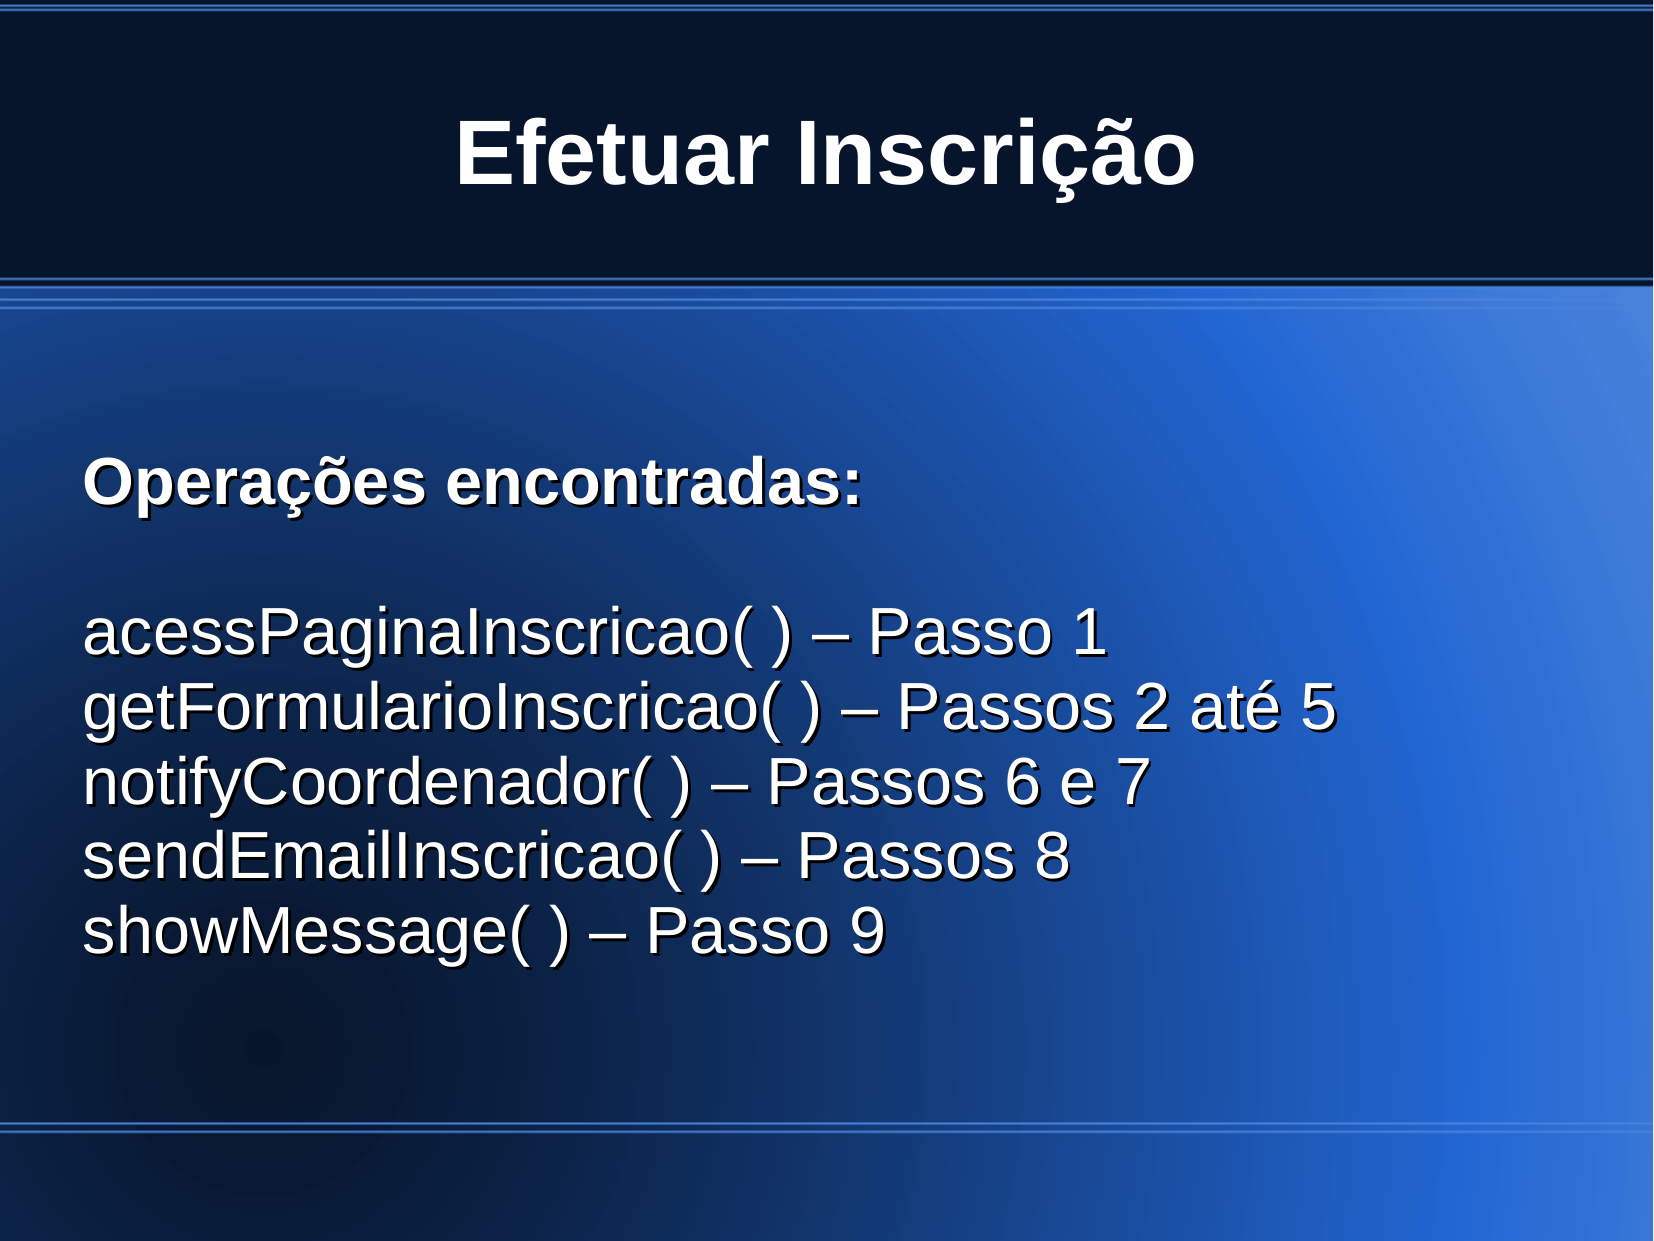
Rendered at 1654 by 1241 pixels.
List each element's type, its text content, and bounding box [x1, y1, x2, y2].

title Efetuar Inscrição [82, 49, 1571, 257]
picture [0, 0, 1654, 1241]
subtitle Operações encontradas: acessPaginaInscricao( ) – Passo 1 getFormularioInscricao( ) – Passos 2 até 5 notifyCoordenador( ) – Passos 6 e 7 sendEmailInscricao( ) – Passos 8 showMessage( ) – Passo 9 [82, 355, 1571, 1058]
